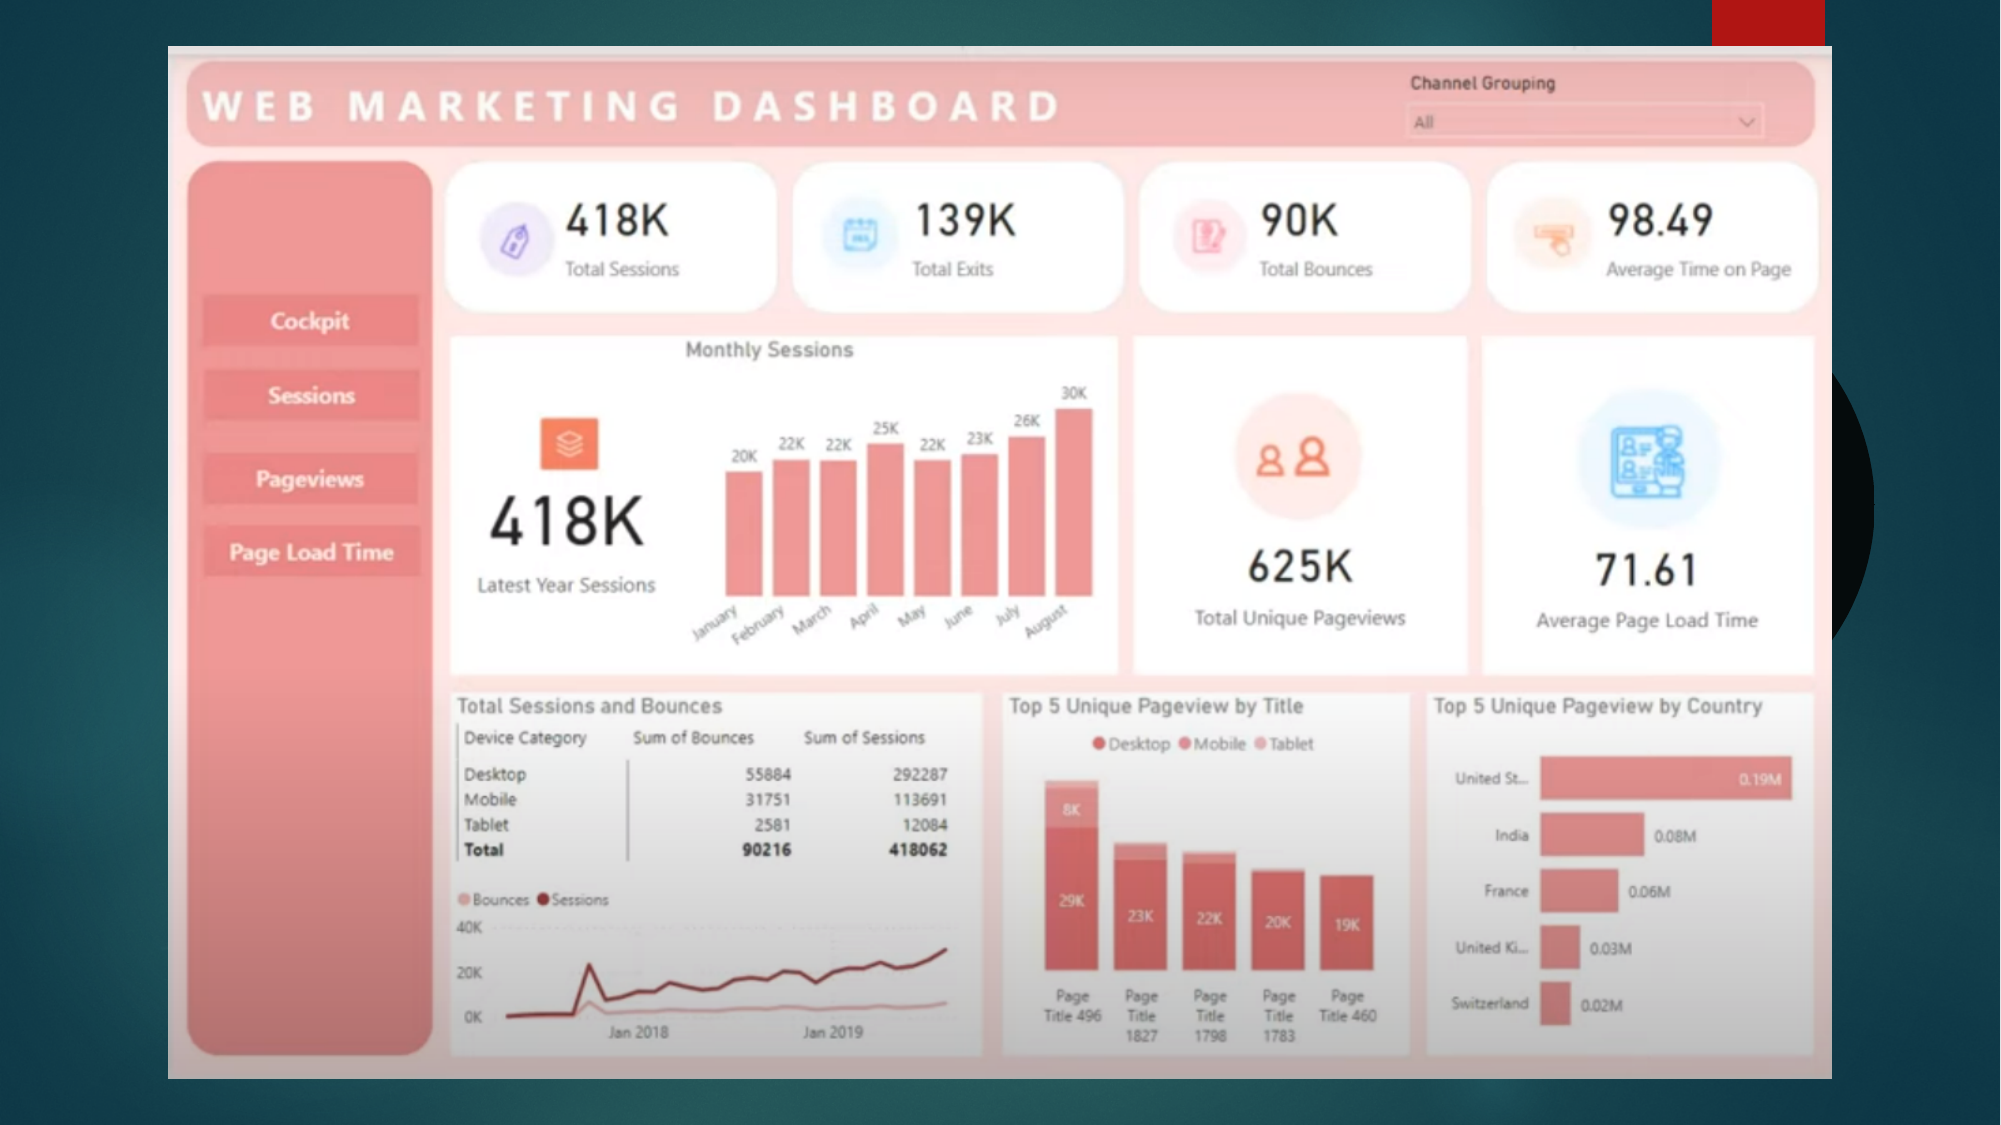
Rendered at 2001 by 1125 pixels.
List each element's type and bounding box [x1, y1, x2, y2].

picture [168, 46, 1832, 1079]
